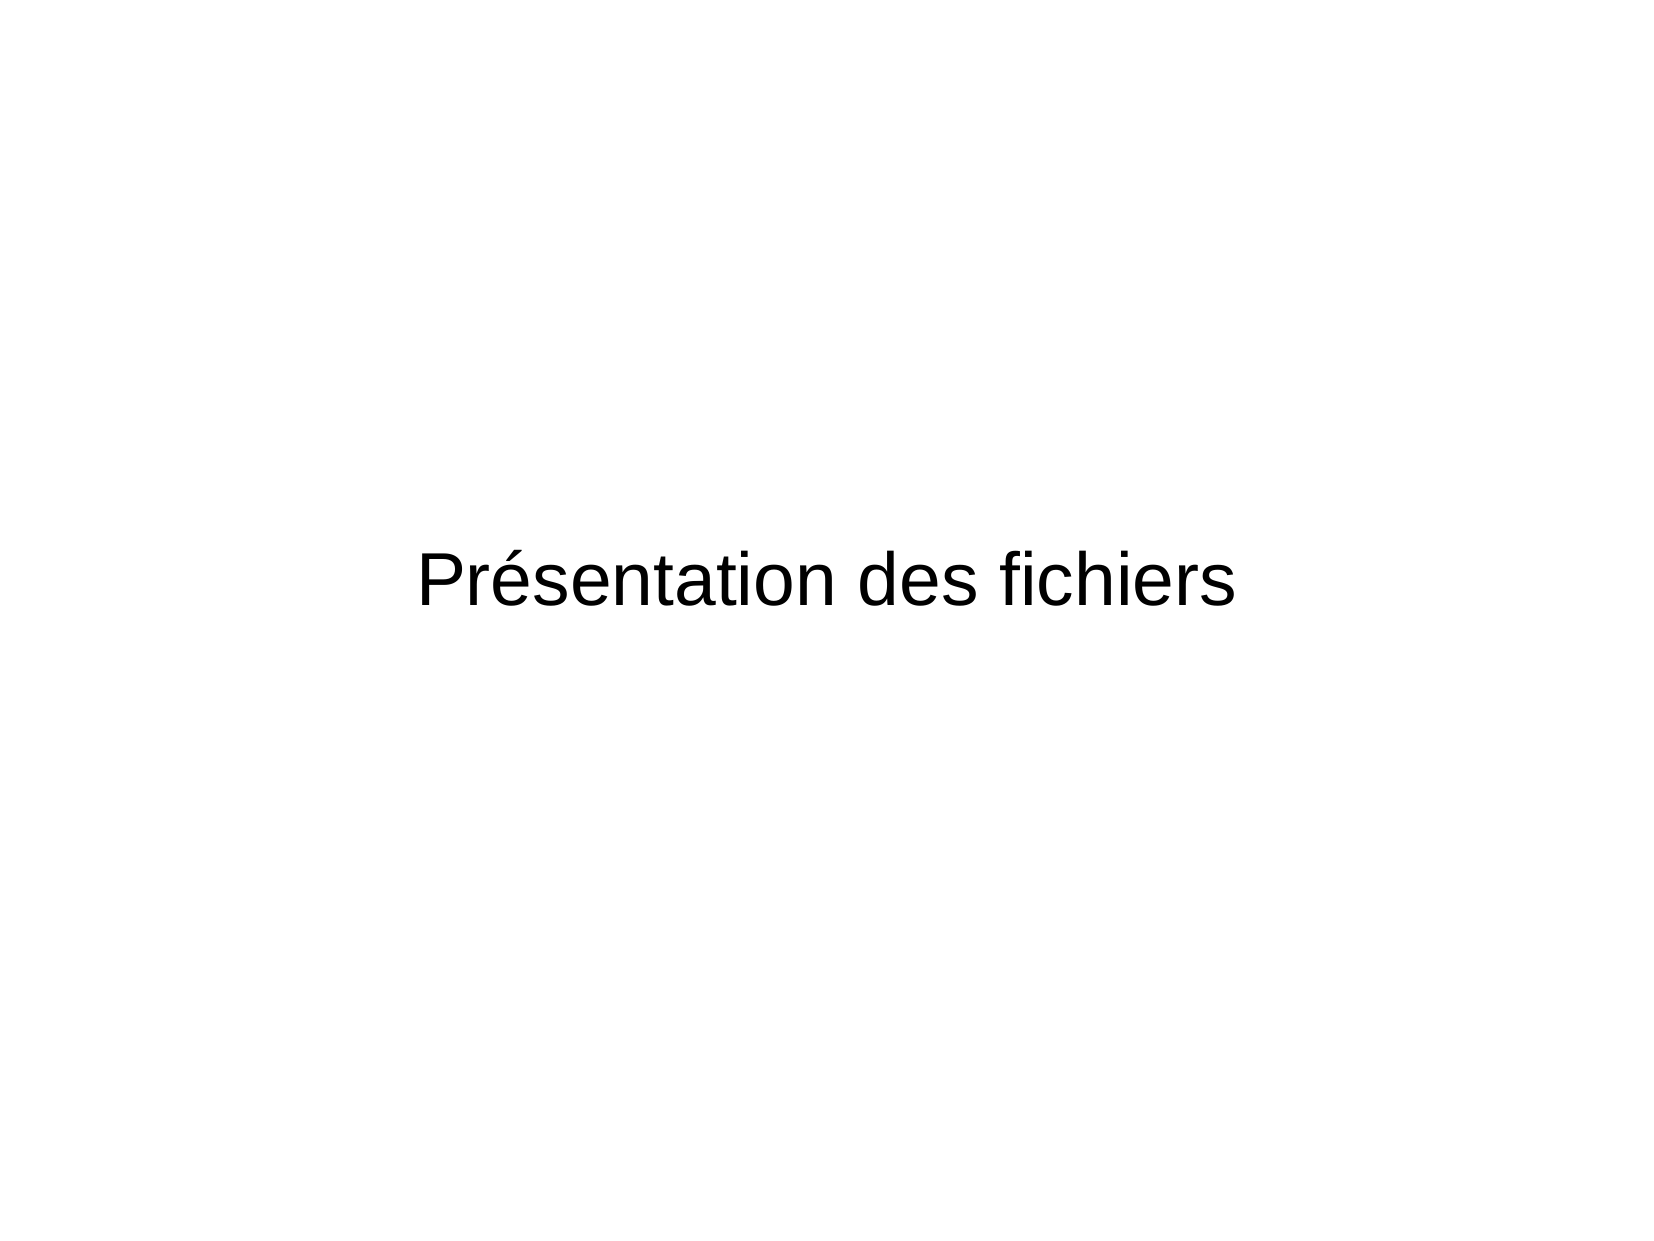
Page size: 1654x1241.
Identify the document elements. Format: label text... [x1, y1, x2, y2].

subtitle Présentation des fichiers [82, 49, 1571, 1109]
